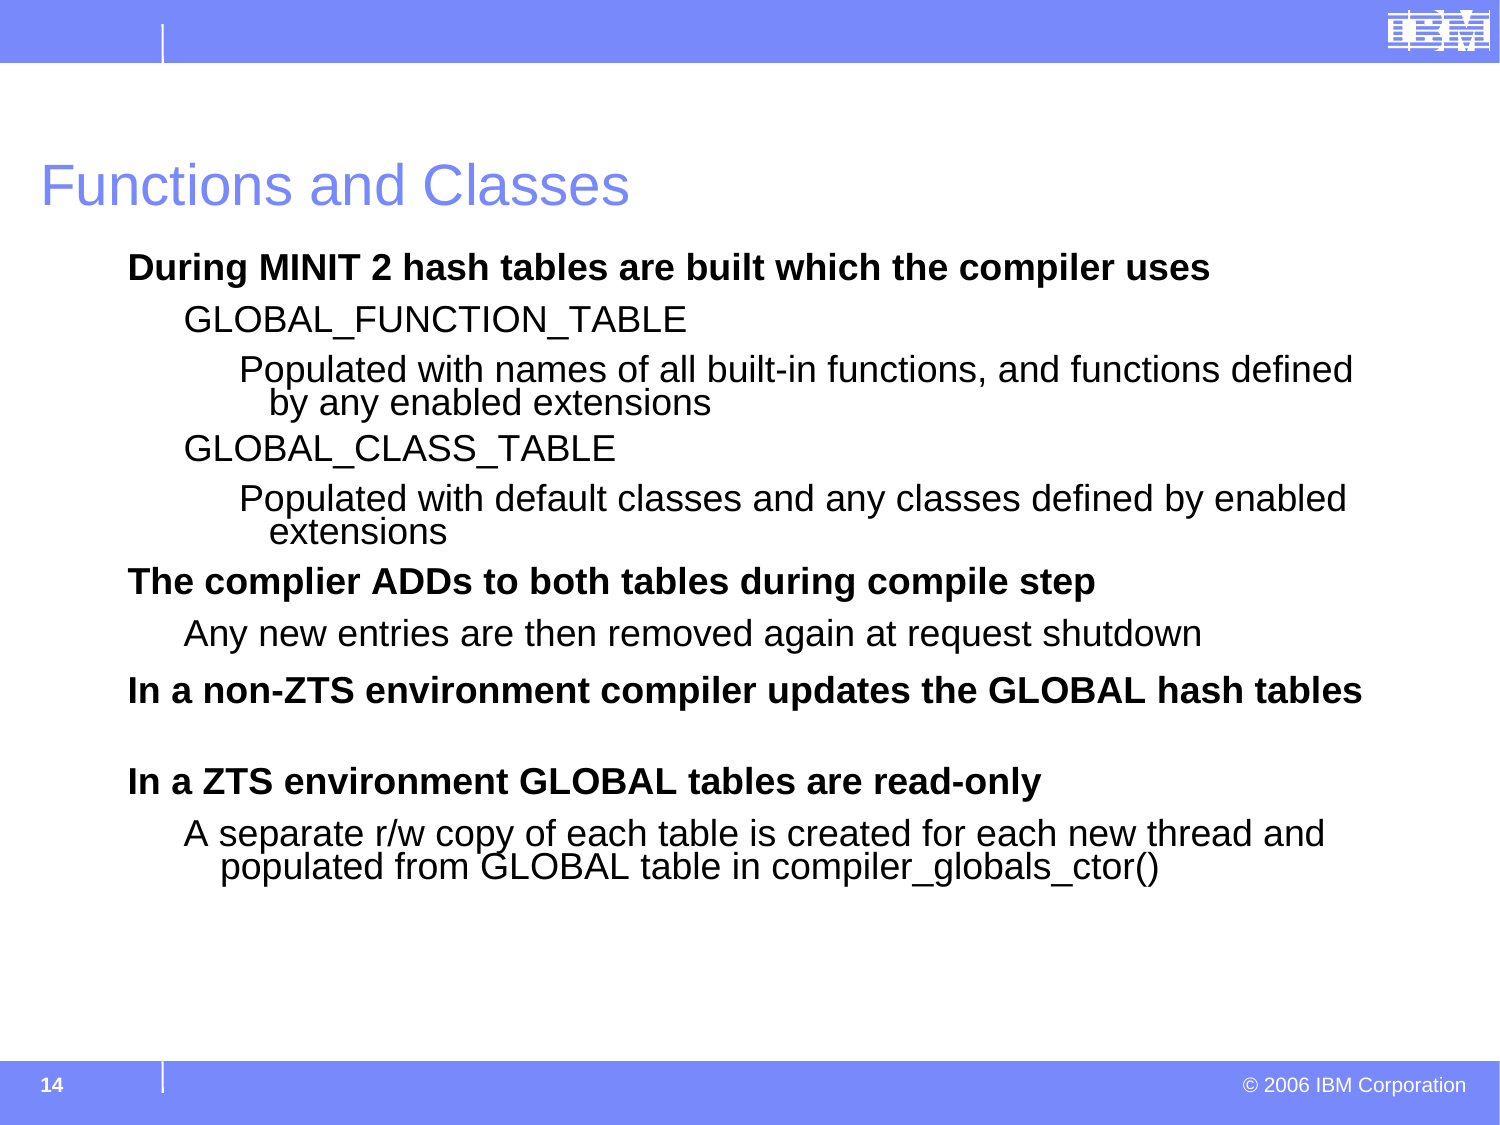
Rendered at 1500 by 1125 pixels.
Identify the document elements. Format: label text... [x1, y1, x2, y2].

list During MINIT 2 hash tables are built which the compiler uses GLOBAL_FUNCTION_TABLE Populated with names of all built-in functions, and functions defined by any enabled extensions GLOBAL_CLASS_TABLE Populated with default classes and any classes defined by enabled extensions The complier ADDs to both tables during compile step Any new entries are then removed again at request shutdown In a non-ZTS environment compiler updates the GLOBAL hash tables In a ZTS environment GLOBAL tables are read-only A separate r/w copy of each table is created for each new thread and populated from GLOBAL table in compiler_globals_ctor()‏ [112, 245, 1388, 1125]
title Functions and Classes [25, 123, 1378, 225]
